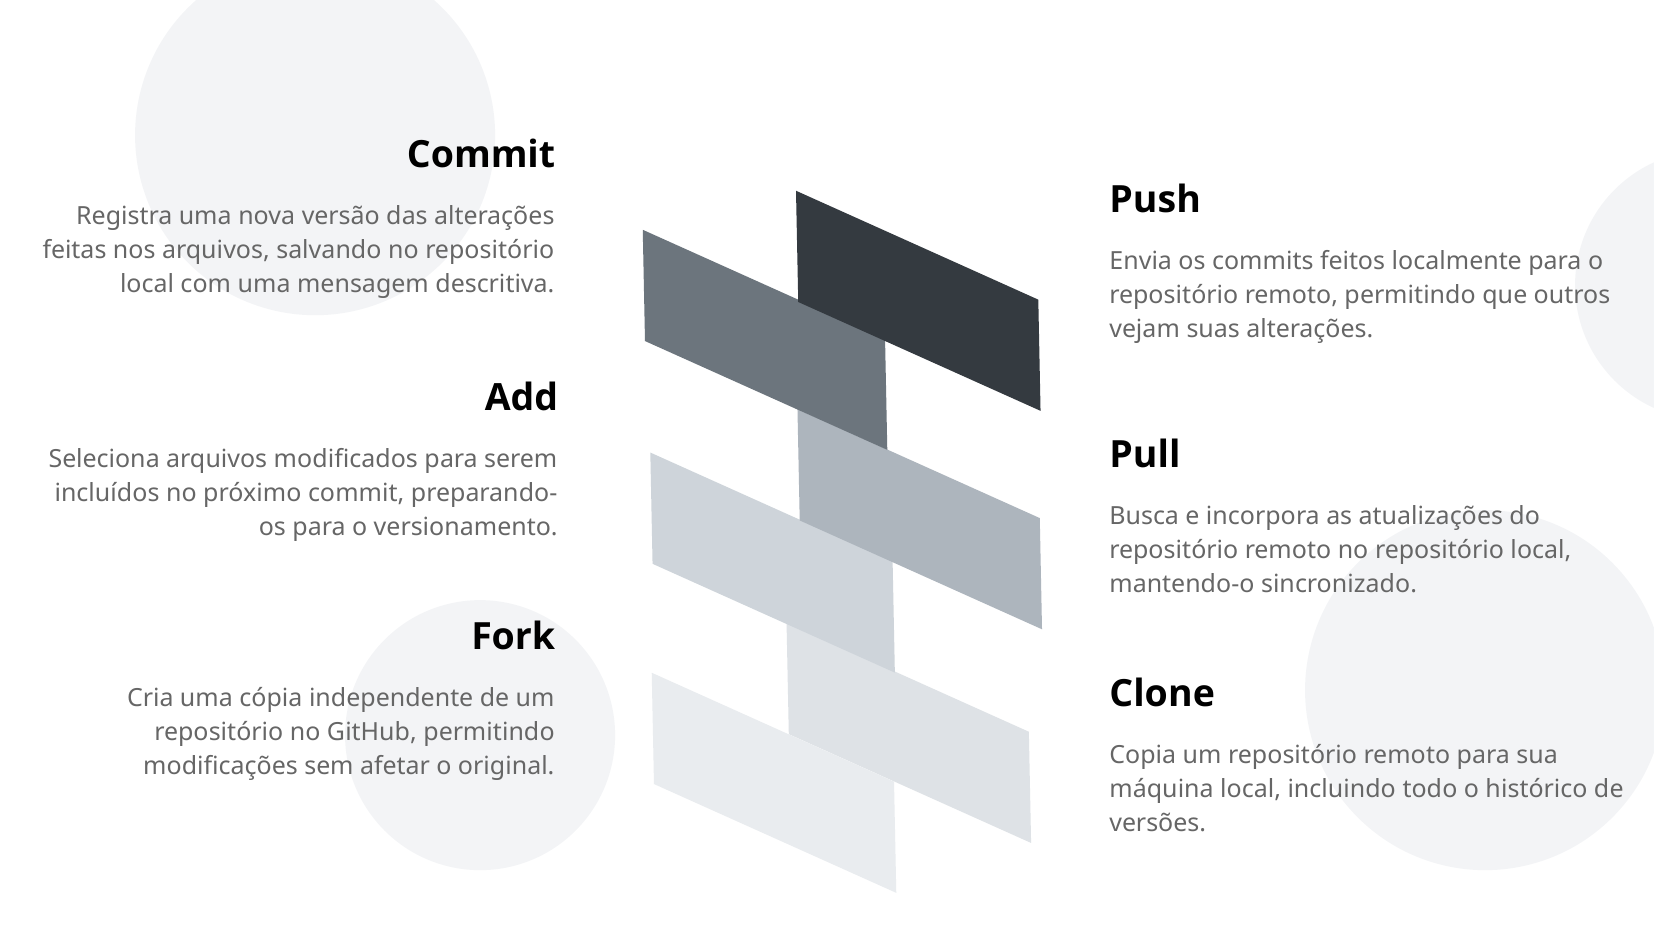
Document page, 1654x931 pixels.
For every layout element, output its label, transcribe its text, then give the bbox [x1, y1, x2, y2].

text_box Push [1094, 165, 1425, 231]
text_box Seleciona arquivos modificados para serem incluídos no próximo commit, preparando-os para o versionamento. [18, 432, 574, 608]
text_box Envia os commits feitos localmente para o repositório remoto, permitindo que outros vejam suas alterações. [1094, 235, 1650, 358]
text_box Fork [240, 602, 571, 668]
text_box Commit [240, 120, 571, 186]
text_box Cria uma cópia independente de um repositório no GitHub, permitindo modificações sem afetar o original. [15, 672, 571, 796]
text_box Registra uma nova versão das alterações feitas nos arquivos, salvando no repositório local com uma mensagem descritiva. [15, 190, 571, 313]
text_box Clone [1094, 659, 1425, 726]
text_box Copia um repositório remoto para sua máquina local, incluindo todo o histórico de versões. [1094, 729, 1650, 853]
text_box Add [243, 362, 574, 429]
text_box Pull [1094, 420, 1425, 487]
text_box Busca e incorpora as atualizações do repositório remoto no repositório local, mantendo-o sincronizado. [1094, 490, 1650, 614]
